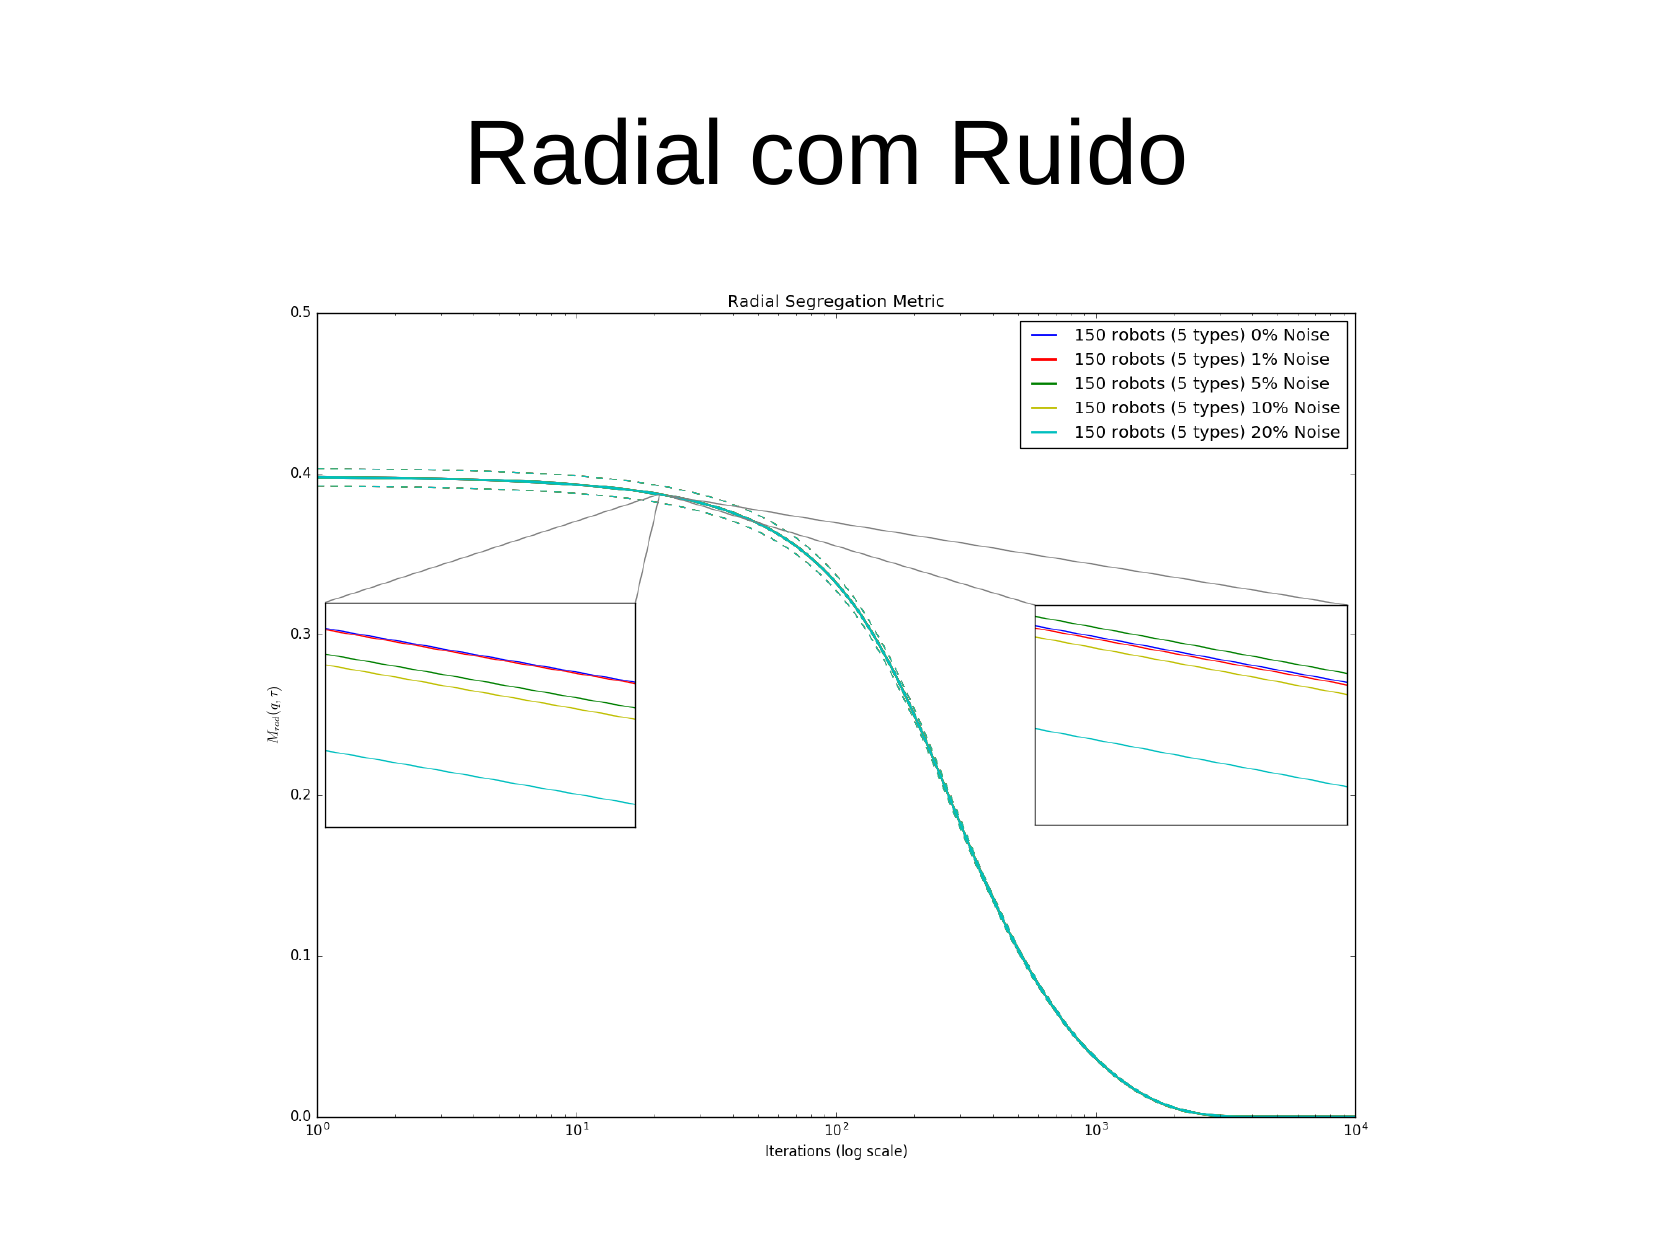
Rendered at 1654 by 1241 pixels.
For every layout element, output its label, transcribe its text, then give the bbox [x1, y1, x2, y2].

title Radial com Ruido [82, 49, 1571, 257]
picture [149, 212, 1489, 1217]
